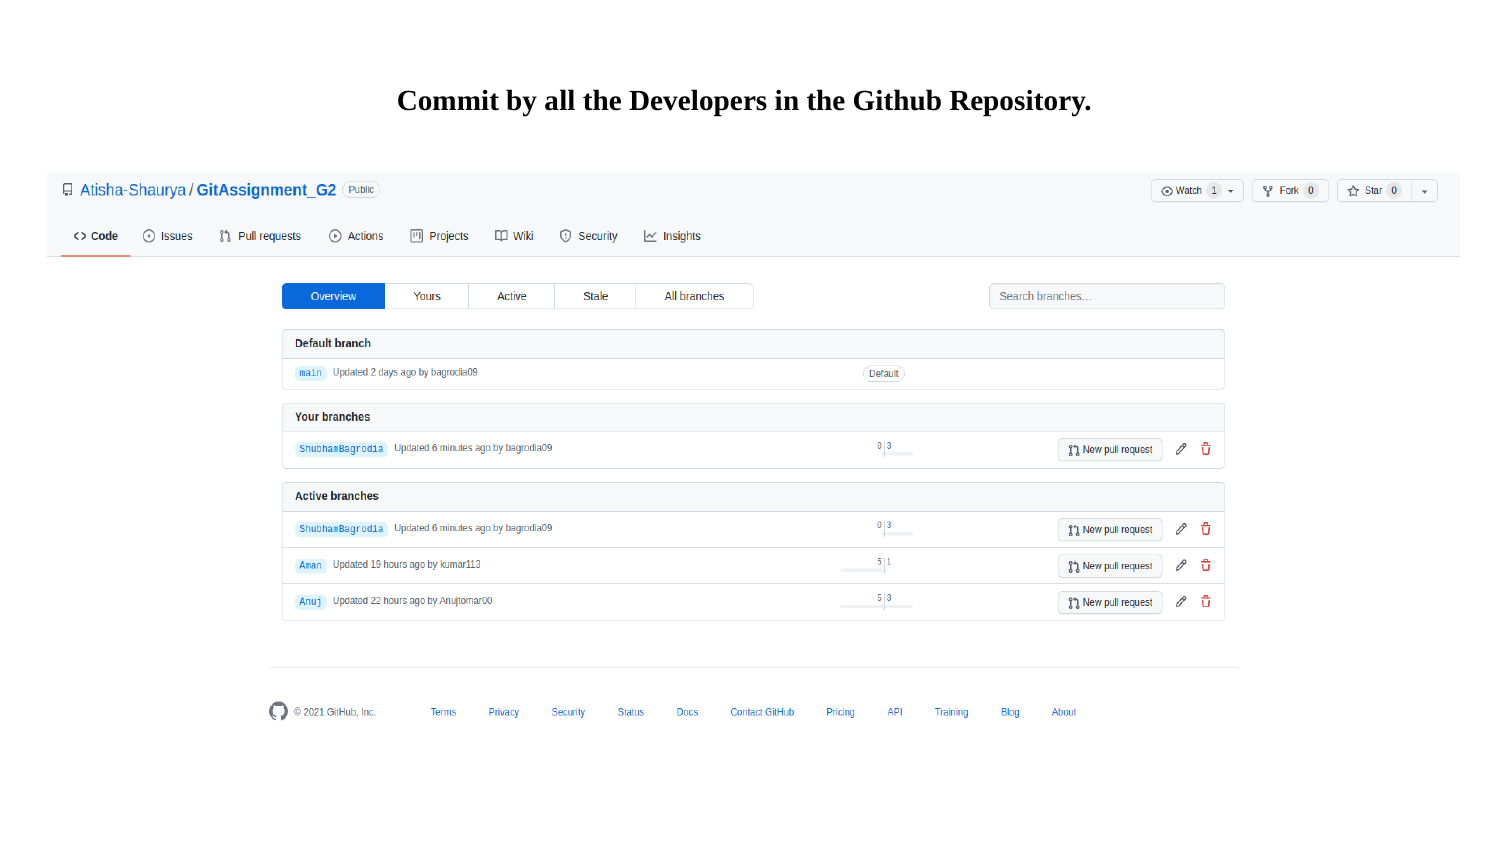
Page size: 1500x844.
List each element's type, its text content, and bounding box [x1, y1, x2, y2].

text_box Commit by all the Developers in the Github Repository. [54, 66, 1435, 136]
picture [47, 172, 1460, 753]
